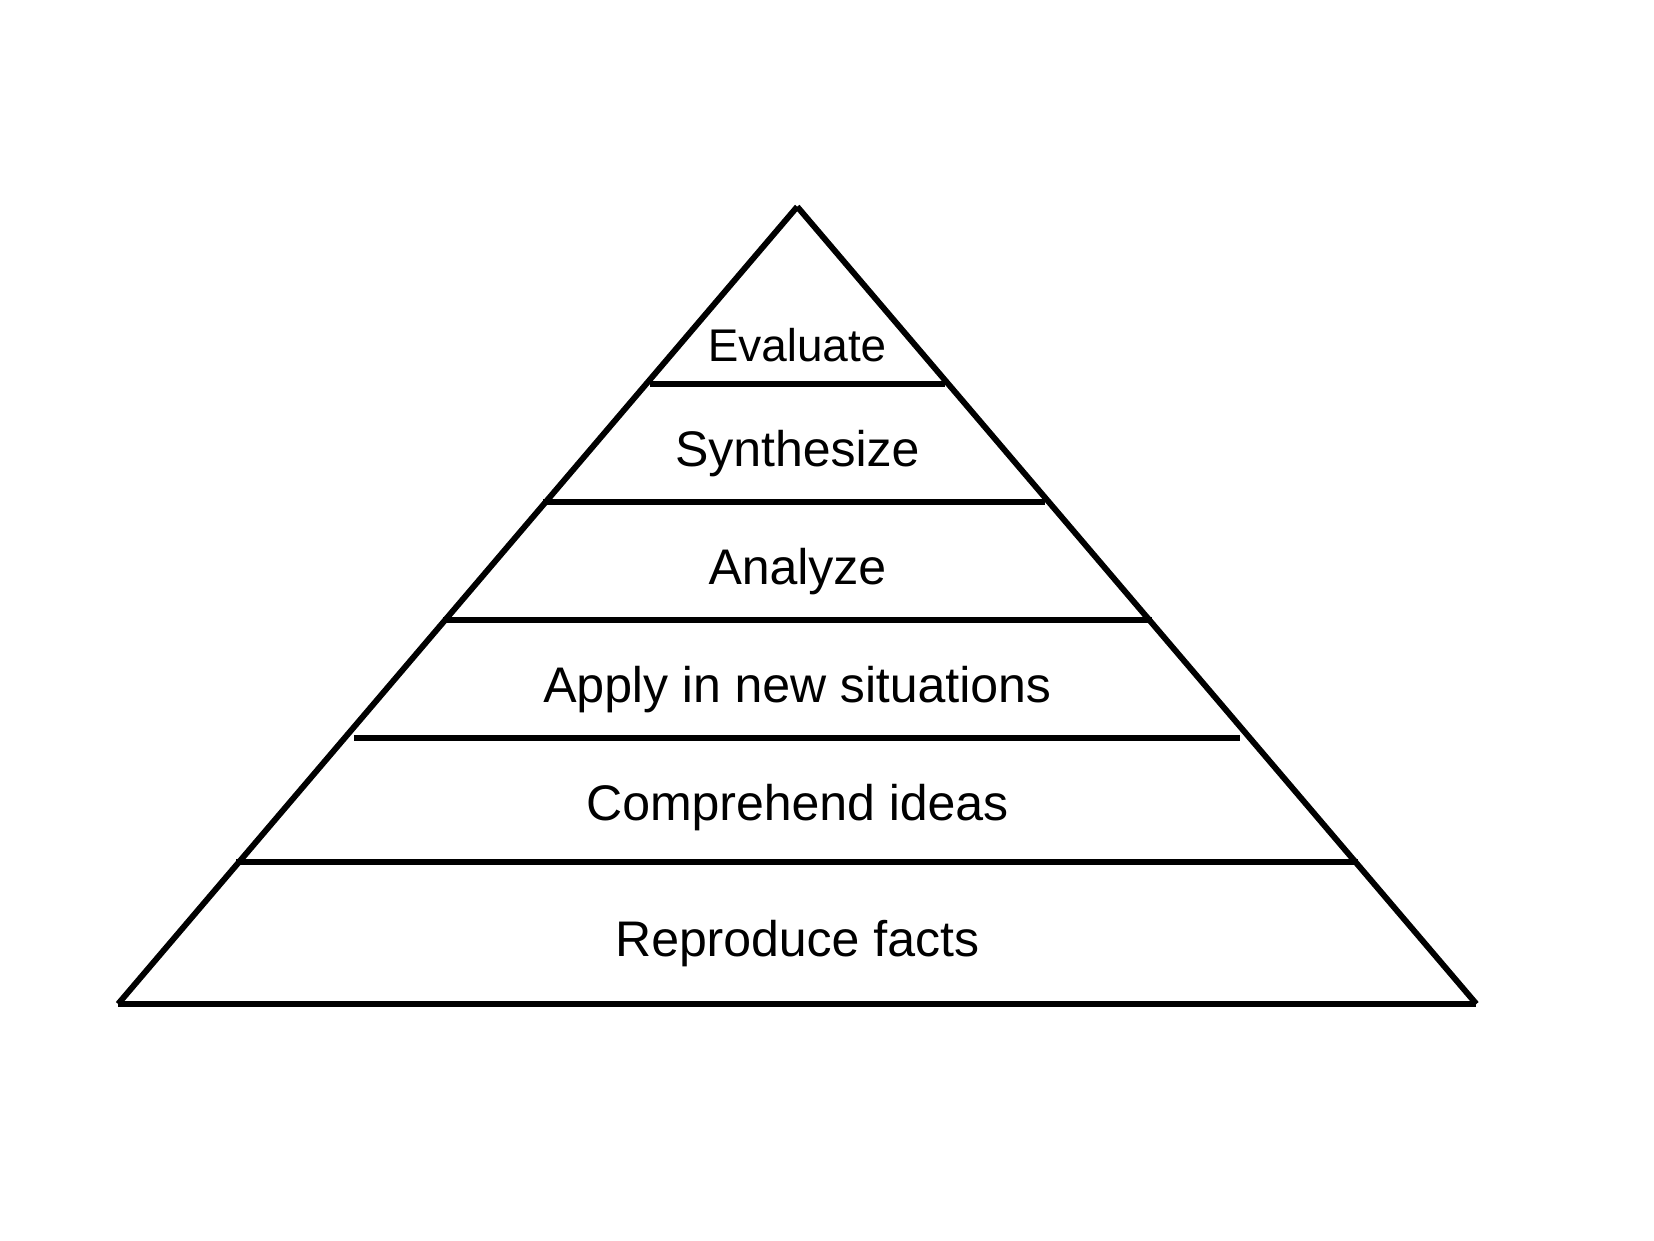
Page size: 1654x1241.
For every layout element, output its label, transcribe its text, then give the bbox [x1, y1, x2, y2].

text_box Comprehend ideas [501, 767, 1093, 839]
text_box Reproduce facts [561, 903, 1034, 975]
text_box Apply in new situations [501, 649, 1093, 721]
text_box Analyze [501, 531, 1093, 603]
text_box Synthesize [501, 413, 1093, 484]
text_box Evaluate [501, 312, 1093, 380]
